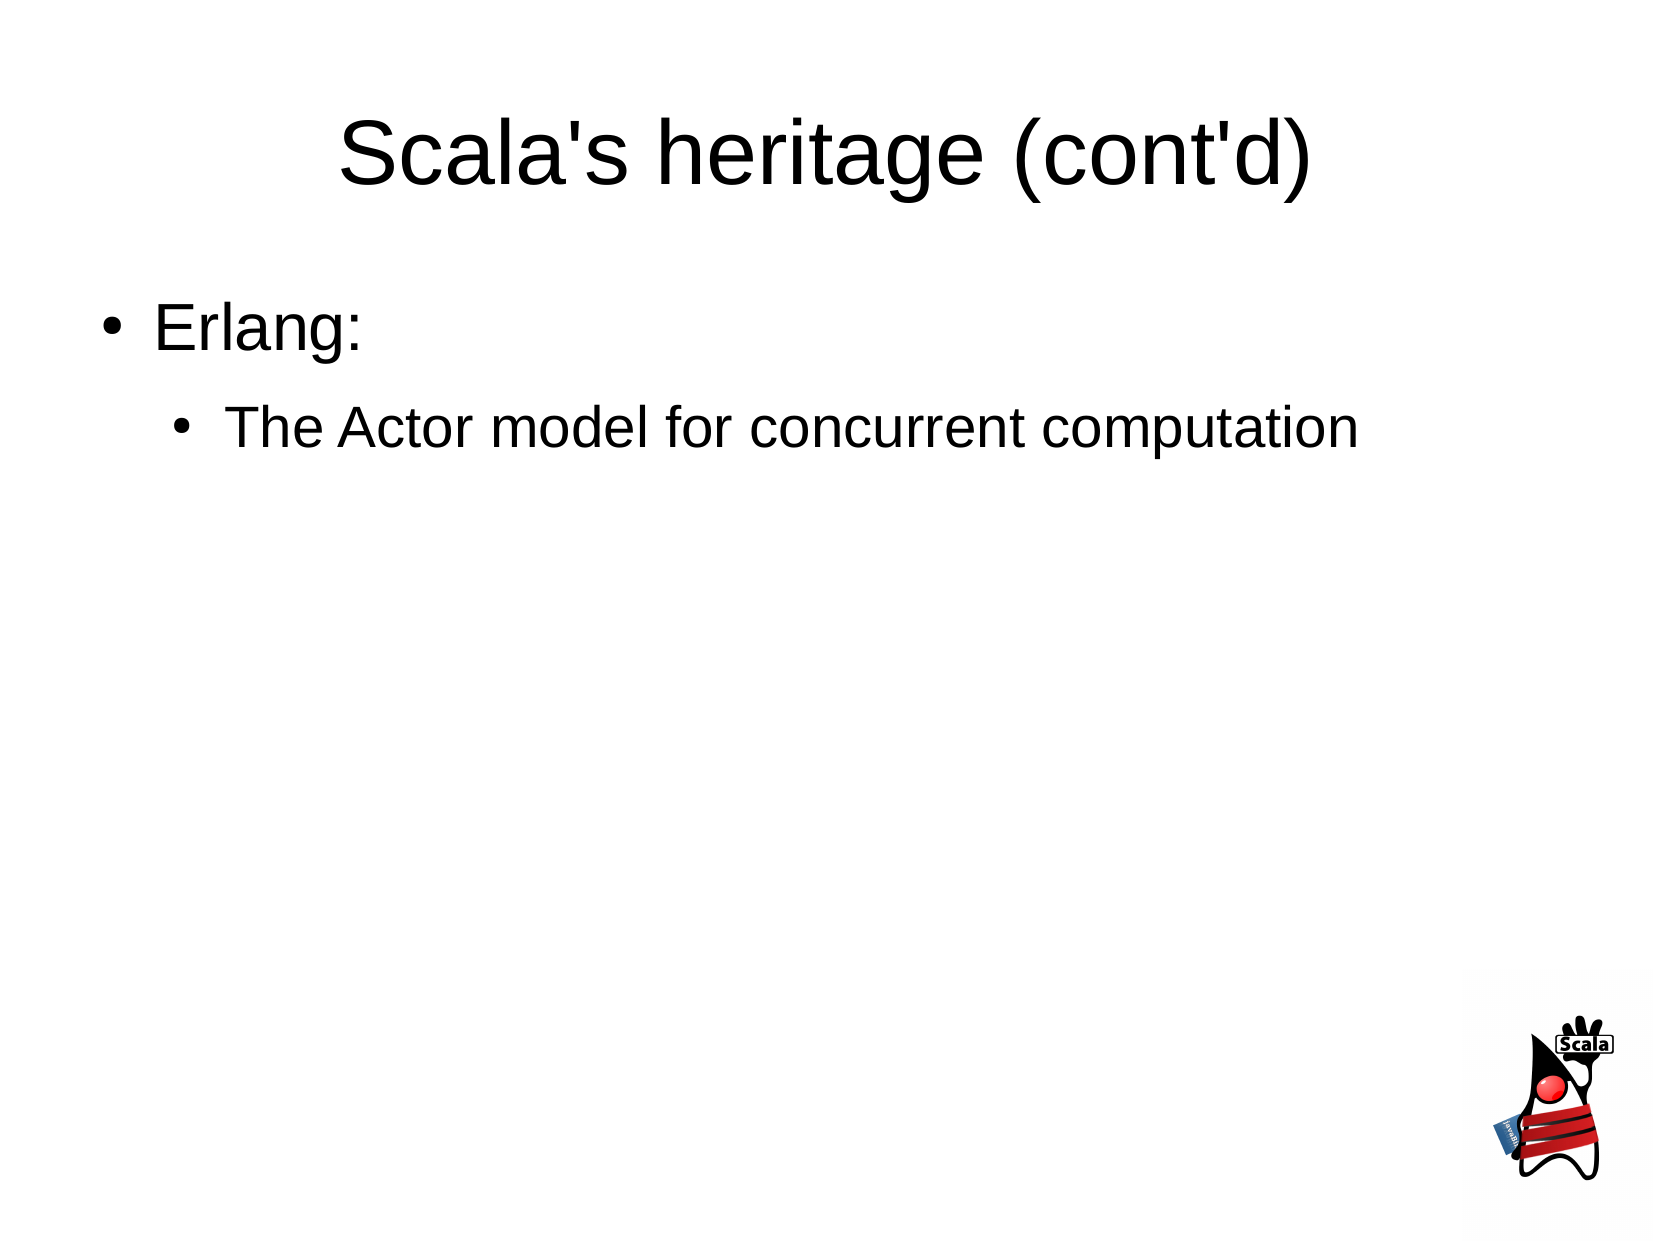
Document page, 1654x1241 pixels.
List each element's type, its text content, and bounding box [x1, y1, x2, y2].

list Erlang: The Actor model for concurrent computation [82, 290, 1571, 1109]
picture [1462, 969, 1654, 1241]
title Scala's heritage (cont'd) [82, 56, 1571, 250]
